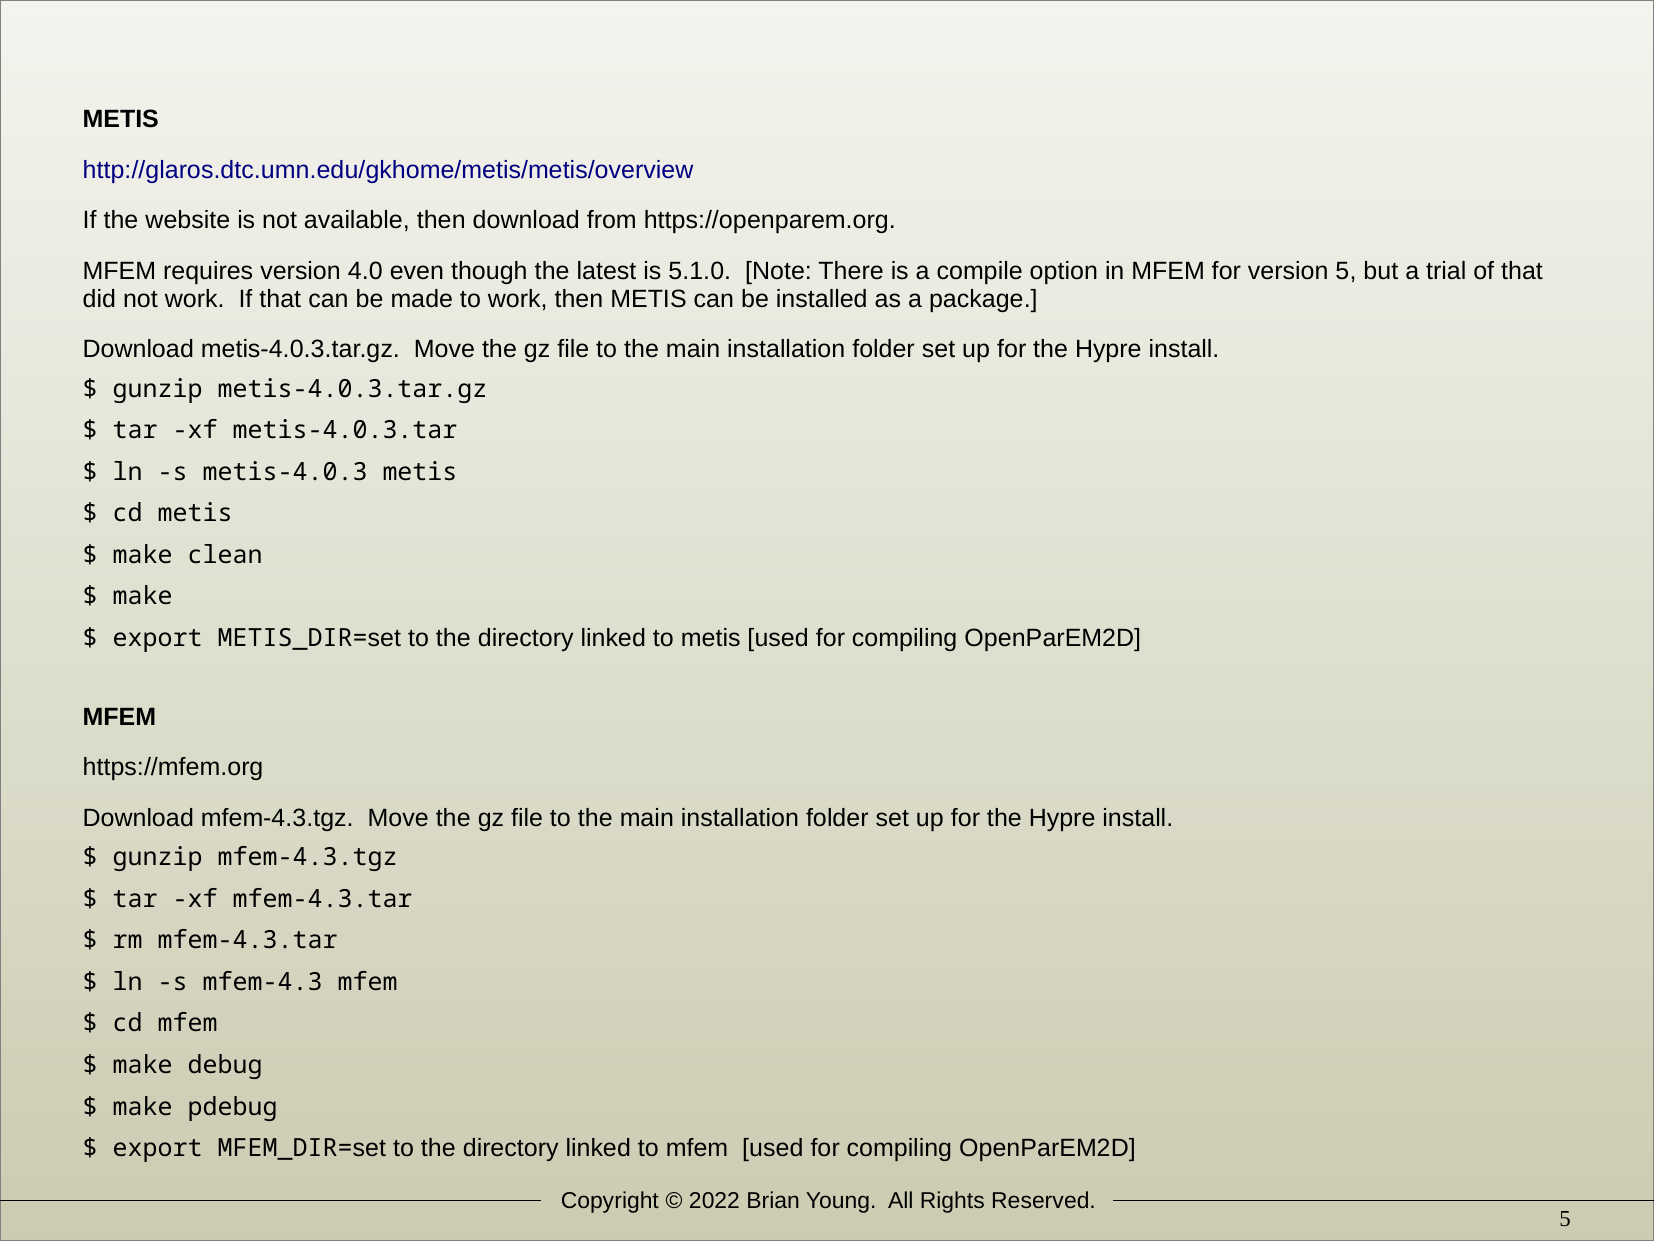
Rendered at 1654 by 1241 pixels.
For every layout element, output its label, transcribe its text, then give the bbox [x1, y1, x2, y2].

list METIS http://glaros.dtc.umn.edu/gkhome/metis/metis/overview If the website is not available, then download from https://openparem.org. MFEM requires version 4.0 even though the latest is 5.1.0. [Note: There is a compile option in MFEM for version 5, but a trial of that did not work. If that can be made to work, then METIS can be installed as a package.] Download metis-4.0.3.tar.gz. Move the gz file to the main installation folder set up for the Hypre install. $ gunzip metis-4.0.3.tar.gz $ tar -xf metis-4.0.3.tar $ ln -s metis-4.0.3 metis $ cd metis $ make clean $ make $ export METIS_DIR=set to the directory linked to metis [used for compiling OpenParEM2D] MFEM https://mfem.org Download mfem-4.3.tgz. Move the gz file to the main installation folder set up for the Hypre install. $ gunzip mfem-4.3.tgz $ tar -xf mfem-4.3.tar $ rm mfem-4.3.tar $ ln -s mfem-4.3 mfem $ cd mfem $ make debug $ make pdebug $ export MFEM_DIR=set to the directory linked to mfem [used for compiling OpenParEM2D] [82, 105, 1571, 1169]
